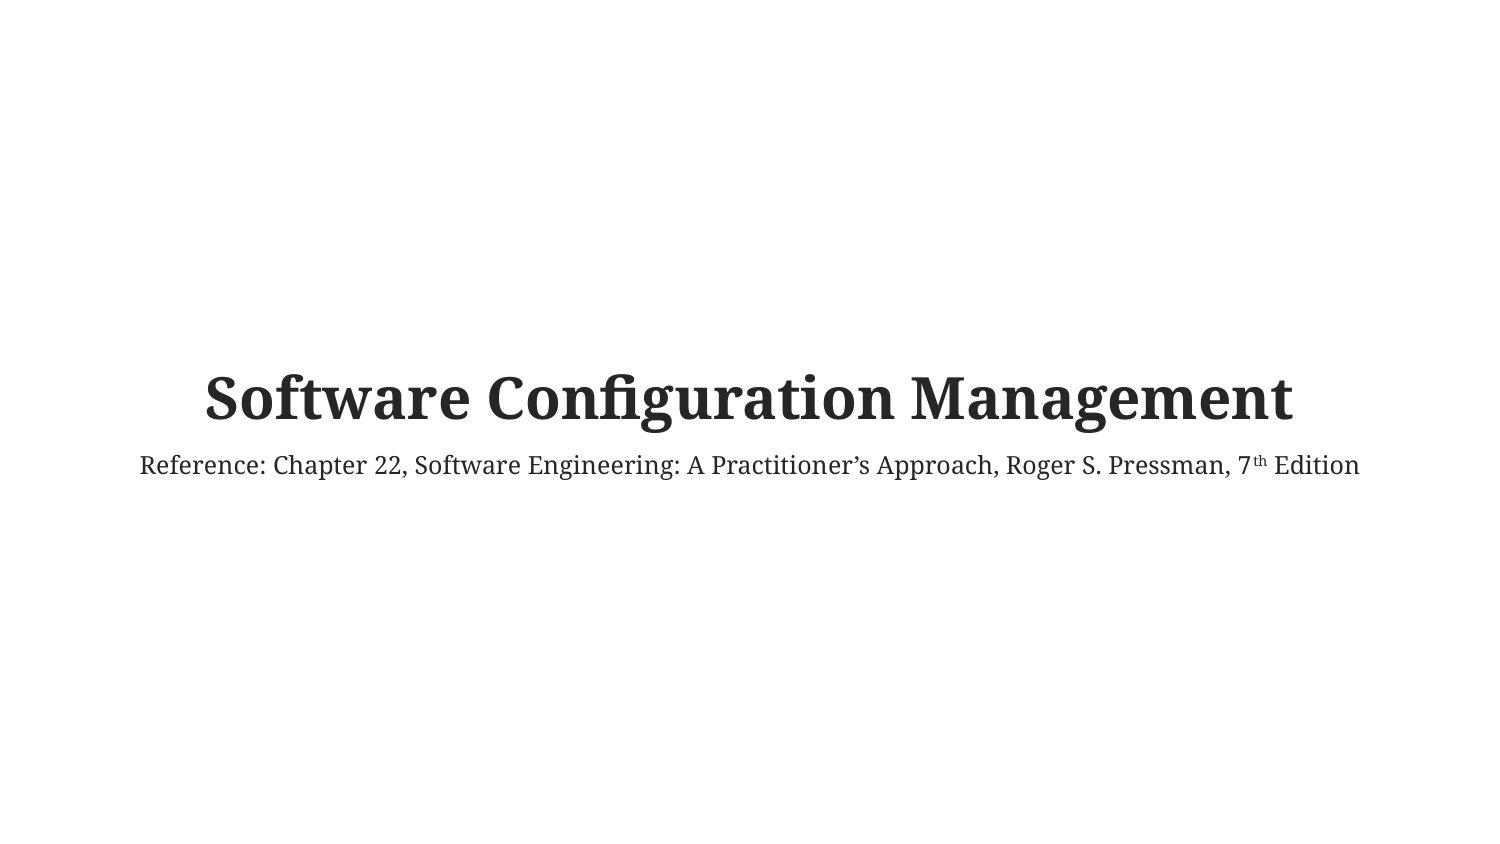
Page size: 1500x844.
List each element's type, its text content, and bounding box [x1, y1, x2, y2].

subtitle Software Configuration Management Reference: Chapter 22, Software Engineering: A Practitioner’s Approach, Roger S. Pressman, 7th Edition [75, 118, 1425, 721]
